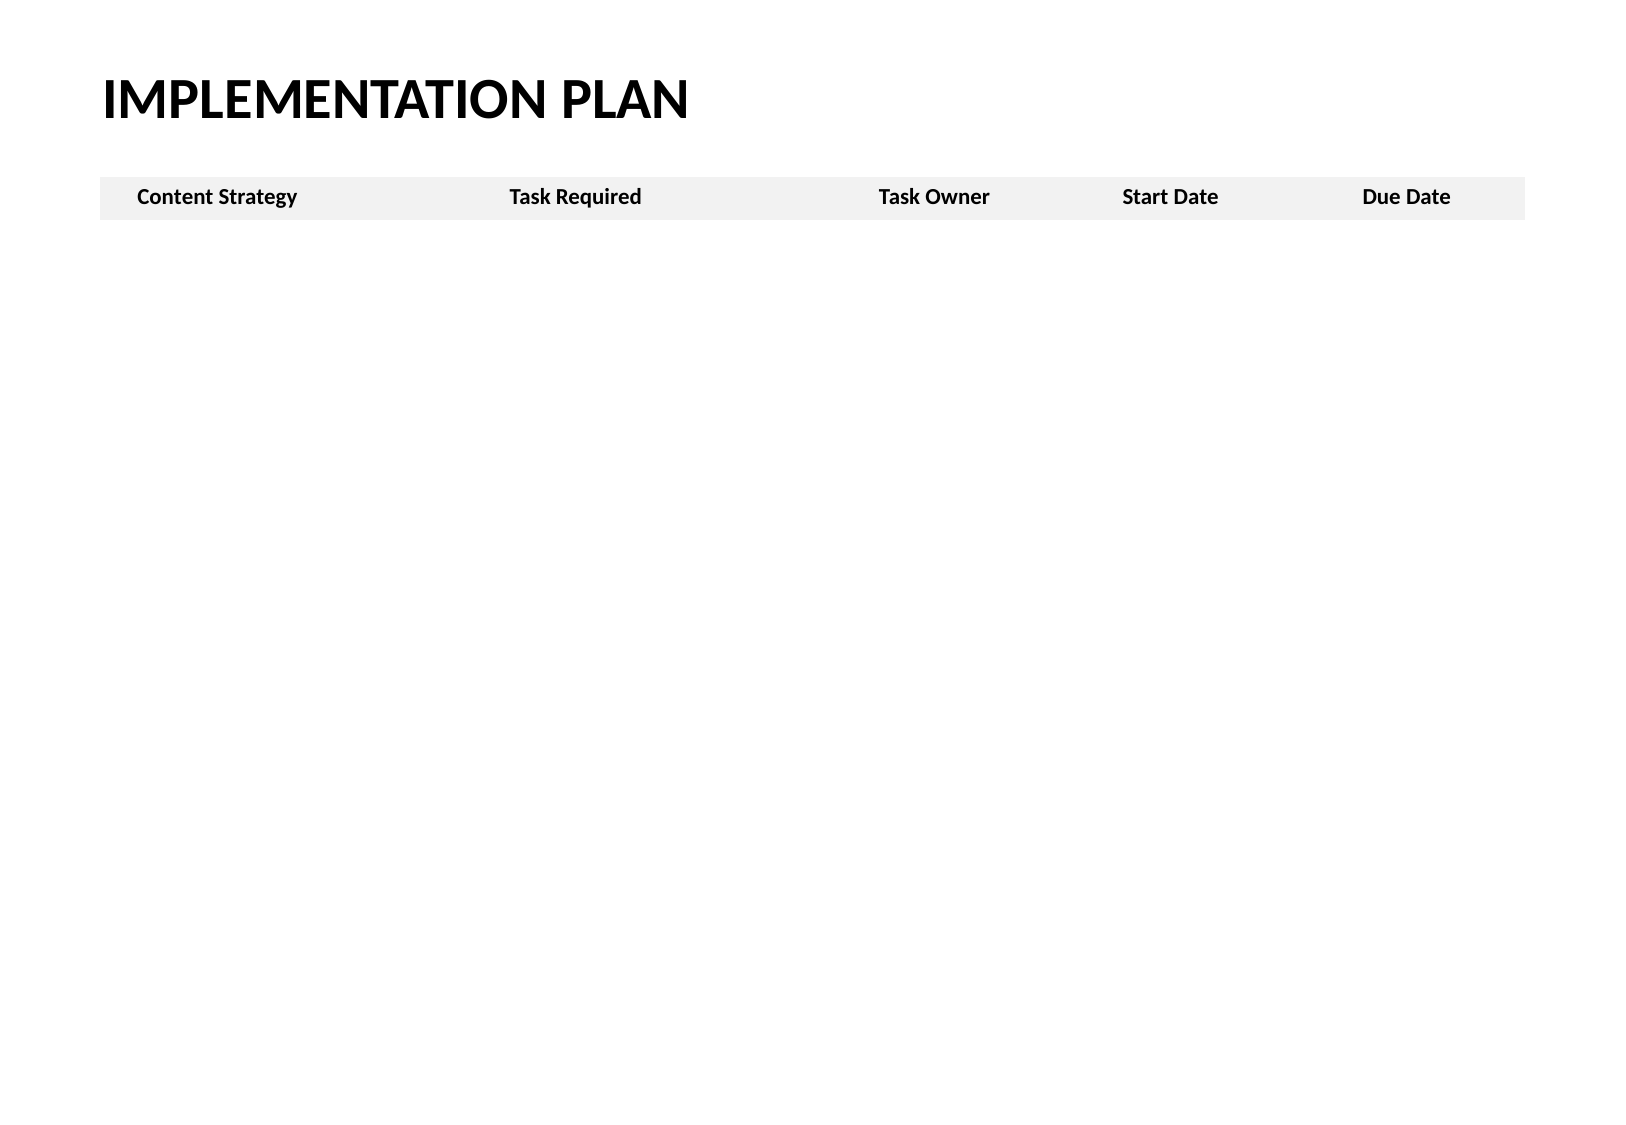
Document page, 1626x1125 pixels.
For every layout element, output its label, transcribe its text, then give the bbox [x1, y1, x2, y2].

table_cell [1053, 895, 1289, 970]
table_cell [817, 970, 1053, 1046]
table_cell [1053, 970, 1289, 1046]
table_cell [1053, 295, 1289, 370]
table_cell [335, 670, 817, 745]
table_cell [817, 820, 1053, 895]
table_cell [335, 820, 817, 895]
table_cell [817, 745, 1053, 820]
table_header Start Date [1053, 177, 1289, 220]
table_cell [335, 295, 817, 370]
table_cell [1289, 670, 1525, 745]
table_cell [1053, 1121, 1289, 1125]
table_cell [817, 295, 1053, 370]
table_cell [100, 220, 335, 745]
table_cell [1053, 745, 1289, 820]
table_cell [1289, 595, 1525, 670]
table_cell [335, 1121, 817, 1125]
table_cell [1289, 895, 1525, 970]
table_cell [817, 520, 1053, 595]
table_header Task Owner [817, 177, 1053, 220]
table_cell [335, 745, 817, 820]
table_cell [335, 520, 817, 595]
table_cell [817, 1046, 1053, 1121]
table_cell [1053, 520, 1289, 595]
table_cell [817, 895, 1053, 970]
table_cell [1053, 1046, 1289, 1121]
table_cell [100, 745, 335, 1125]
table_cell [335, 370, 817, 445]
table_cell [335, 1046, 817, 1121]
table_cell [335, 895, 817, 970]
table_cell [335, 220, 817, 295]
table_cell [335, 445, 817, 520]
table_cell [817, 595, 1053, 670]
table_cell [1289, 295, 1525, 370]
table_cell [817, 220, 1053, 295]
table_cell [1289, 1121, 1525, 1125]
table_cell [1053, 670, 1289, 745]
table_header Due Date [1289, 177, 1525, 220]
table_cell [335, 595, 817, 670]
table_cell [1289, 745, 1525, 820]
table_cell [1053, 595, 1289, 670]
text_box IMPLEMENTATION PLAN [87, 52, 1413, 138]
table_cell [1053, 445, 1289, 520]
table_cell [1289, 520, 1525, 595]
table_cell [817, 1121, 1053, 1125]
table_cell [817, 370, 1053, 445]
table_cell [1289, 820, 1525, 895]
table_cell [1053, 370, 1289, 445]
table_header Content Strategy [100, 177, 335, 220]
table_header Task Required [335, 177, 817, 220]
table_cell [817, 445, 1053, 520]
table_cell [1289, 1046, 1525, 1121]
table_cell [1053, 220, 1289, 295]
table_cell [1053, 820, 1289, 895]
table_cell [817, 670, 1053, 745]
table_cell [1289, 220, 1525, 295]
table_cell [335, 970, 817, 1046]
table_cell [1289, 970, 1525, 1046]
table_cell [1289, 370, 1525, 445]
table_cell [1289, 445, 1525, 520]
